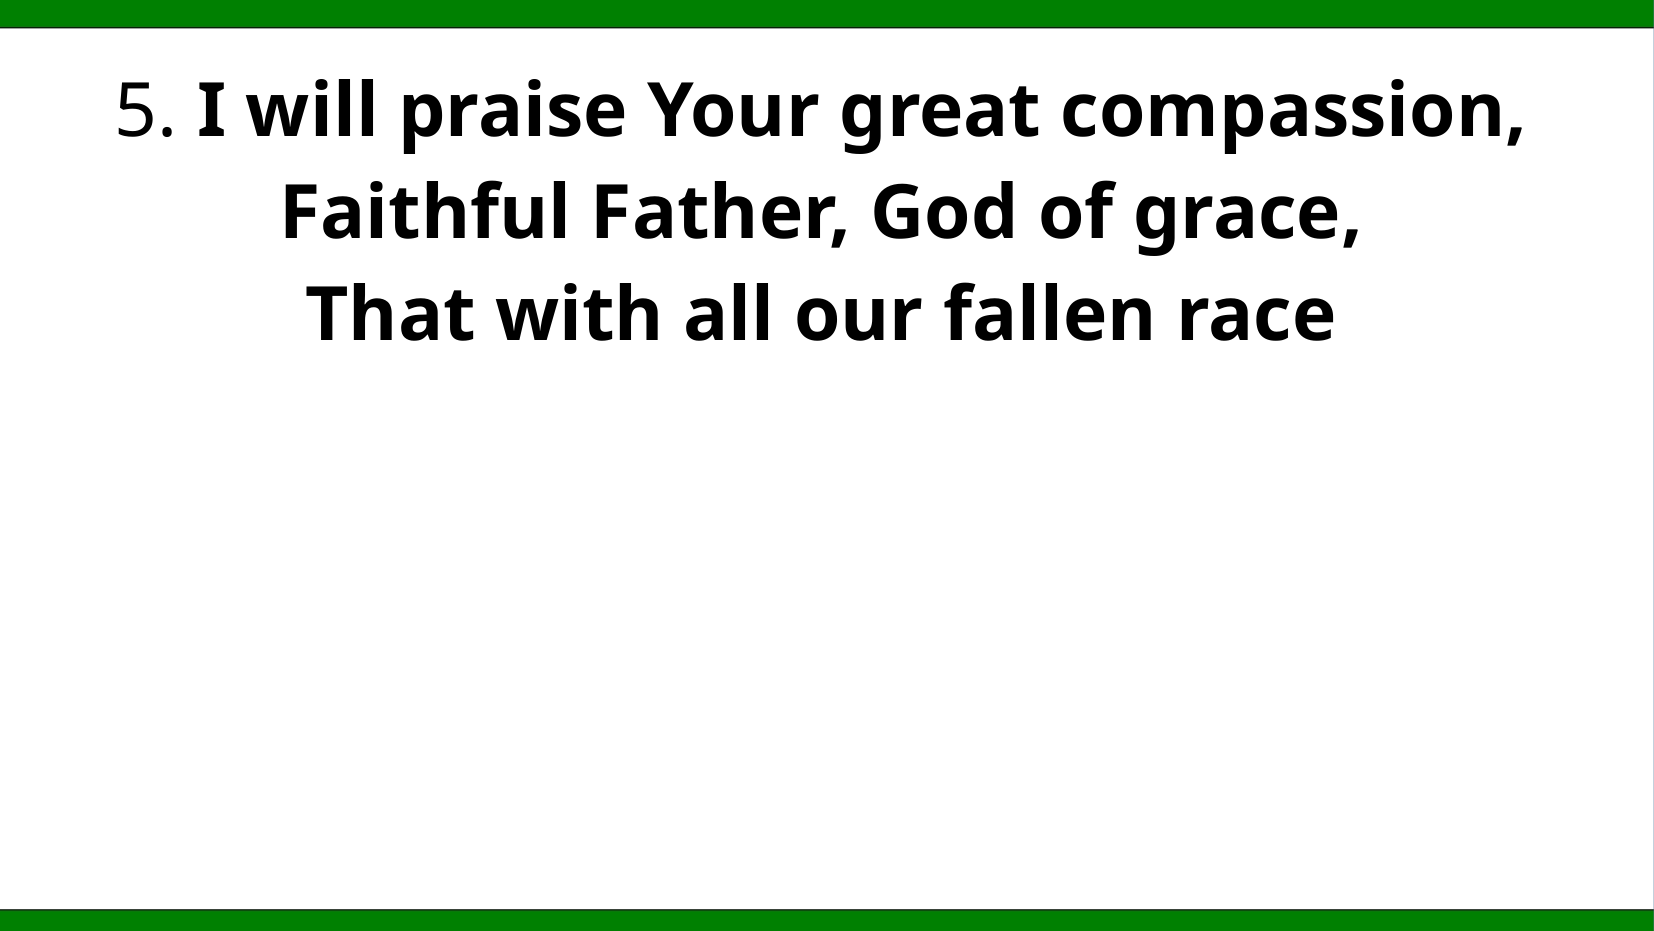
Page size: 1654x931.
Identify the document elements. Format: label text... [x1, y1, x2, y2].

text_box 5. I will praise Your great compassion, Faithful Father, God of grace, That with all our fallen race [94, 48, 1550, 371]
picture [0, 0, 1654, 931]
